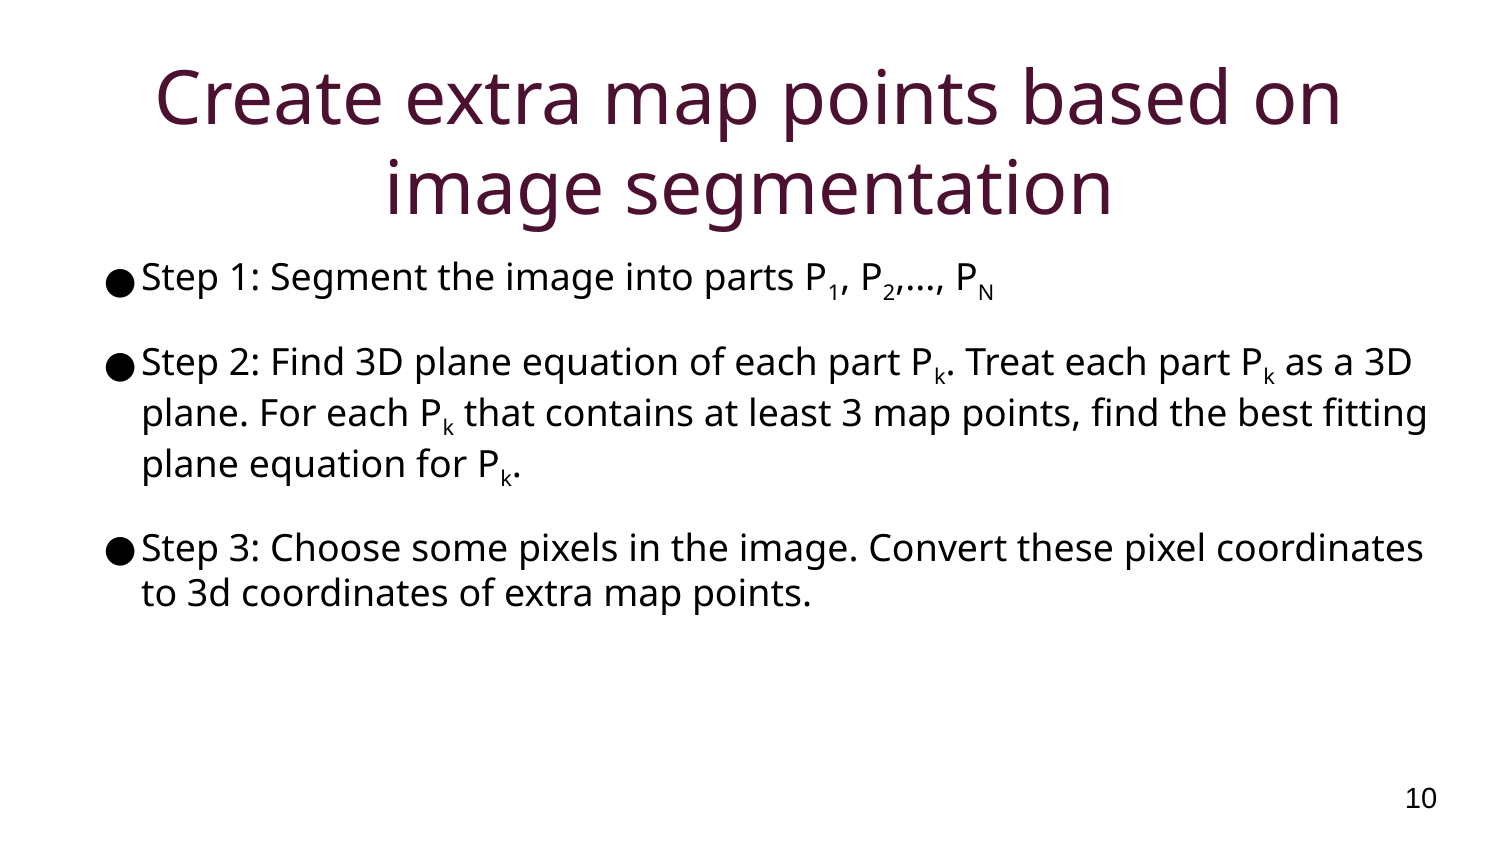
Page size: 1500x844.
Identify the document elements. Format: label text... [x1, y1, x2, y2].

title Create extra map points based on image segmentation [51, 34, 1449, 137]
list Step 1: Segment the image into parts P1, P2,..., PN Step 2: Find 3D plane equation of each part Pk. Treat each part Pk as a 3D plane. For each Pk that contains at least 3 map points, find the best fitting plane equation for Pk. Step 3: Choose some pixels in the image. Convert these pixel coordinates to 3d coordinates of extra map points. [51, 238, 1449, 792]
slide_number <number> [1389, 764, 1480, 830]
